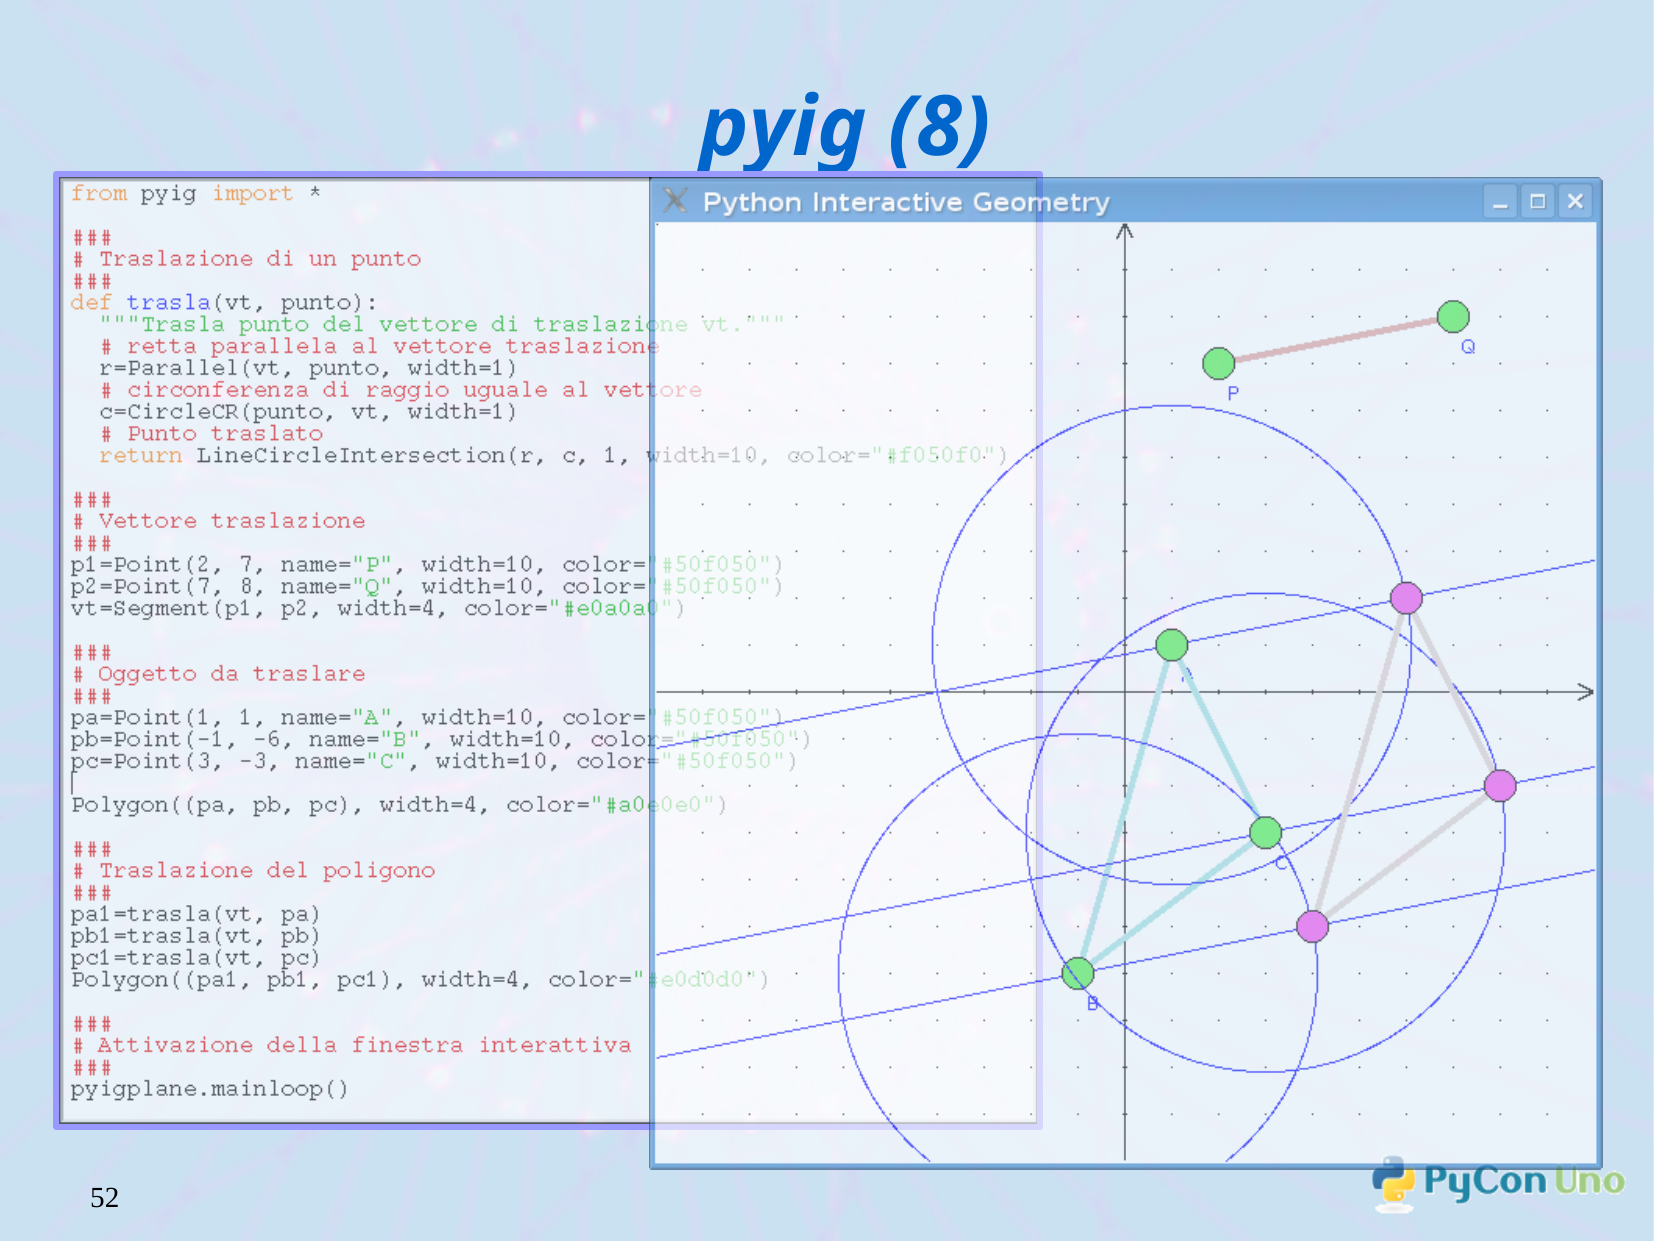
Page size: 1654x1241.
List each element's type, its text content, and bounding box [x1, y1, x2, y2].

title pyig (8) [139, 19, 1552, 177]
picture [0, 0, 1654, 1241]
